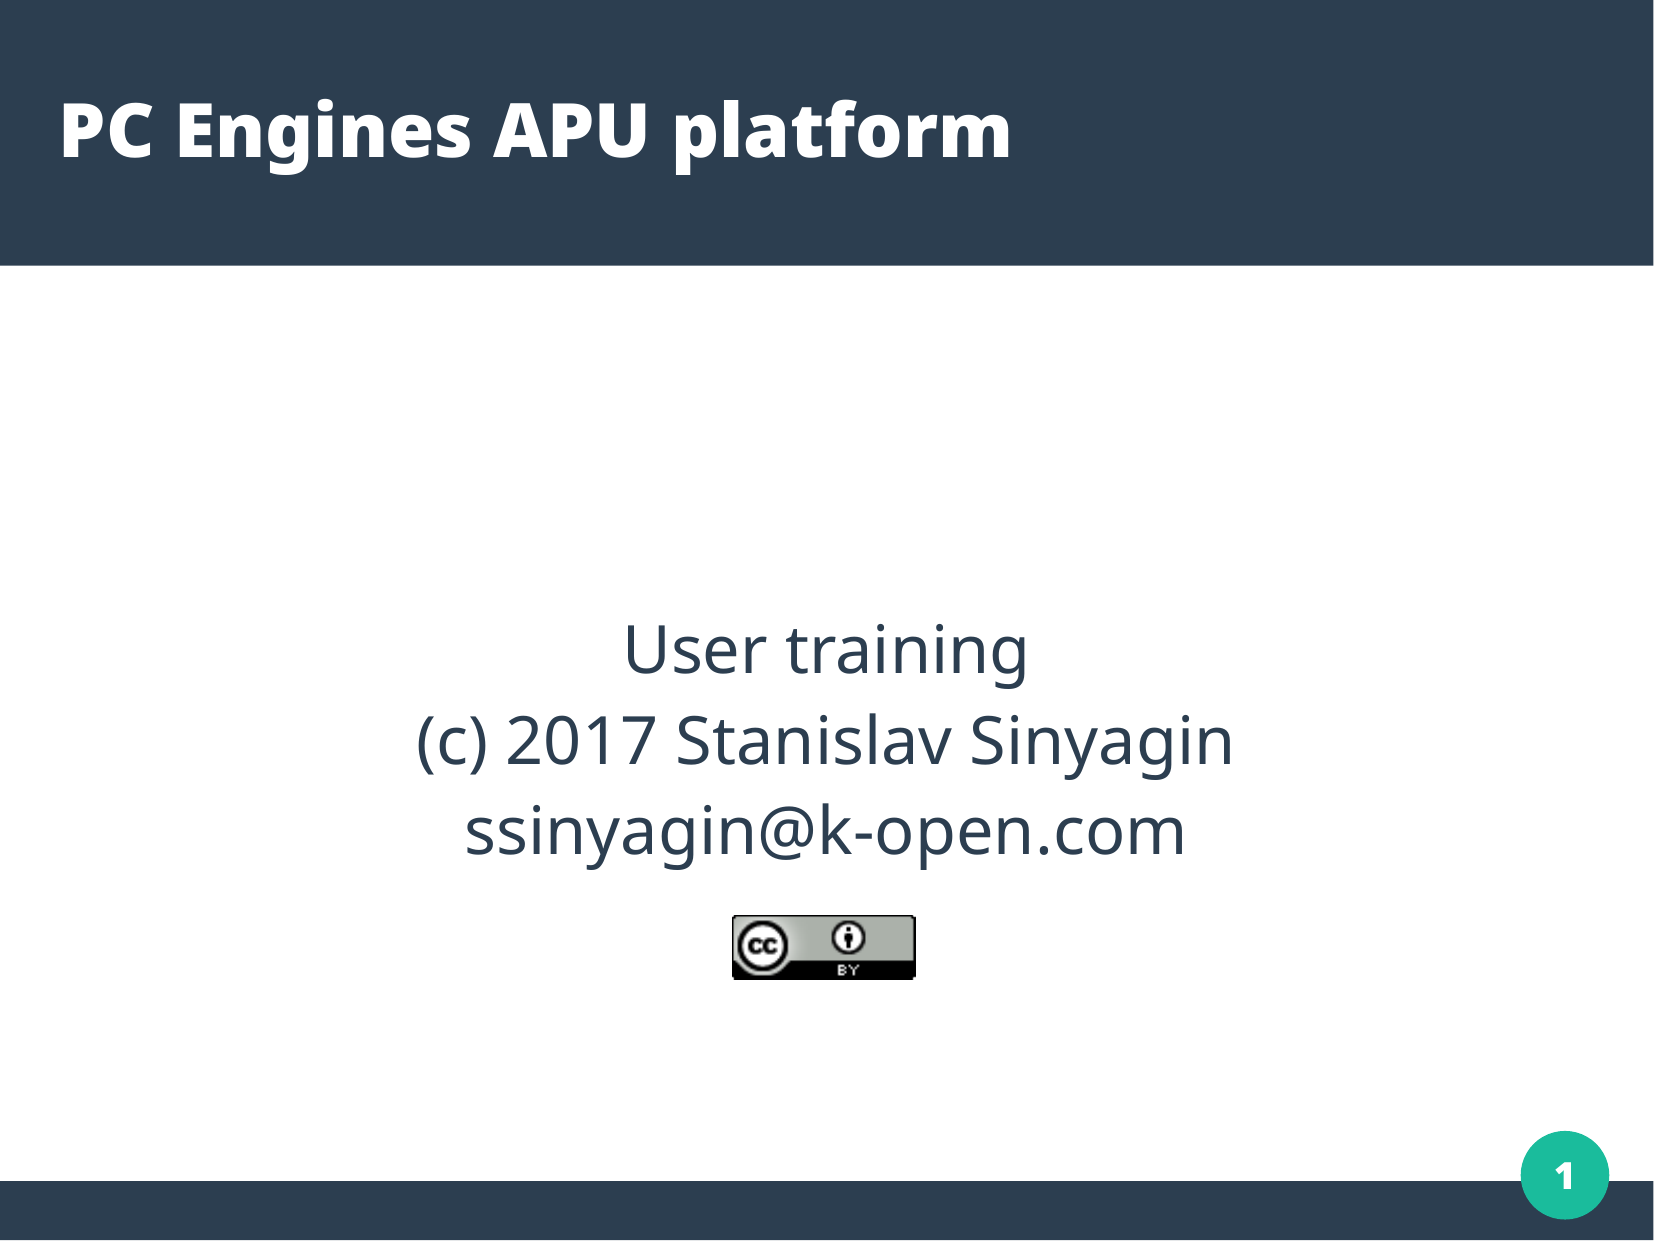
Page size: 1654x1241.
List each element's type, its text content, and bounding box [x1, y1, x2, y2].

subtitle User training (c) 2017 Stanislav Sinyagin ssinyagin@k-open.com [59, 324, 1595, 1152]
picture [732, 915, 916, 980]
title PC Engines APU platform [59, 49, 1595, 207]
